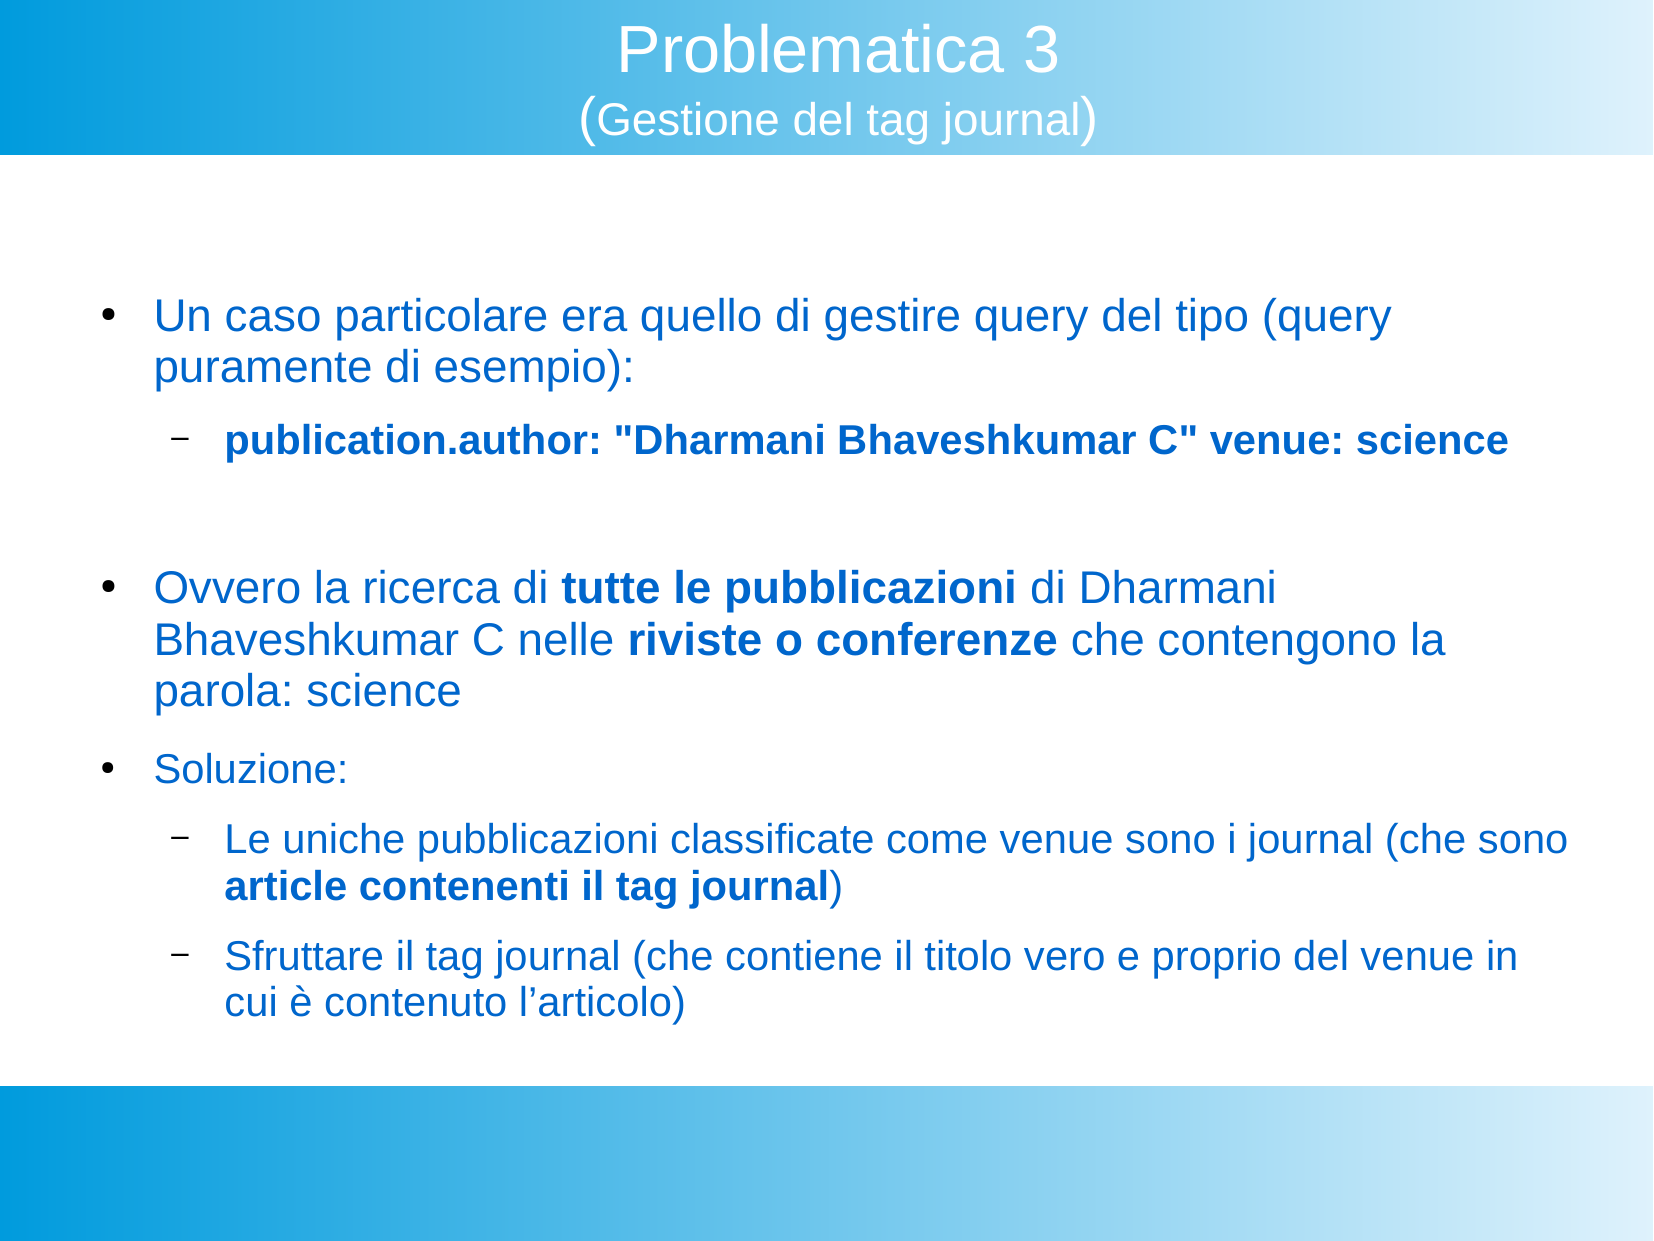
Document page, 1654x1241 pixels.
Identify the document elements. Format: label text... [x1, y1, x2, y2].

title Problematica 3 (Gestione del tag journal) [70, 11, 1607, 148]
list Un caso particolare era quello di gestire query del tipo (query puramente di esempio): publication.author: "Dharmani Bhaveshkumar C" venue: science Ovvero la ricerca di tutte le pubblicazioni di Dharmani Bhaveshkumar C nelle riviste o conferenze che contengono la parola: science Soluzione: Le uniche pubblicazioni classificate come venue sono i journal (che sono article contenenti il tag journal) Sfruttare il tag journal (che contiene il titolo vero e proprio del venue in cui è contenuto l’articolo) [82, 290, 1571, 1032]
